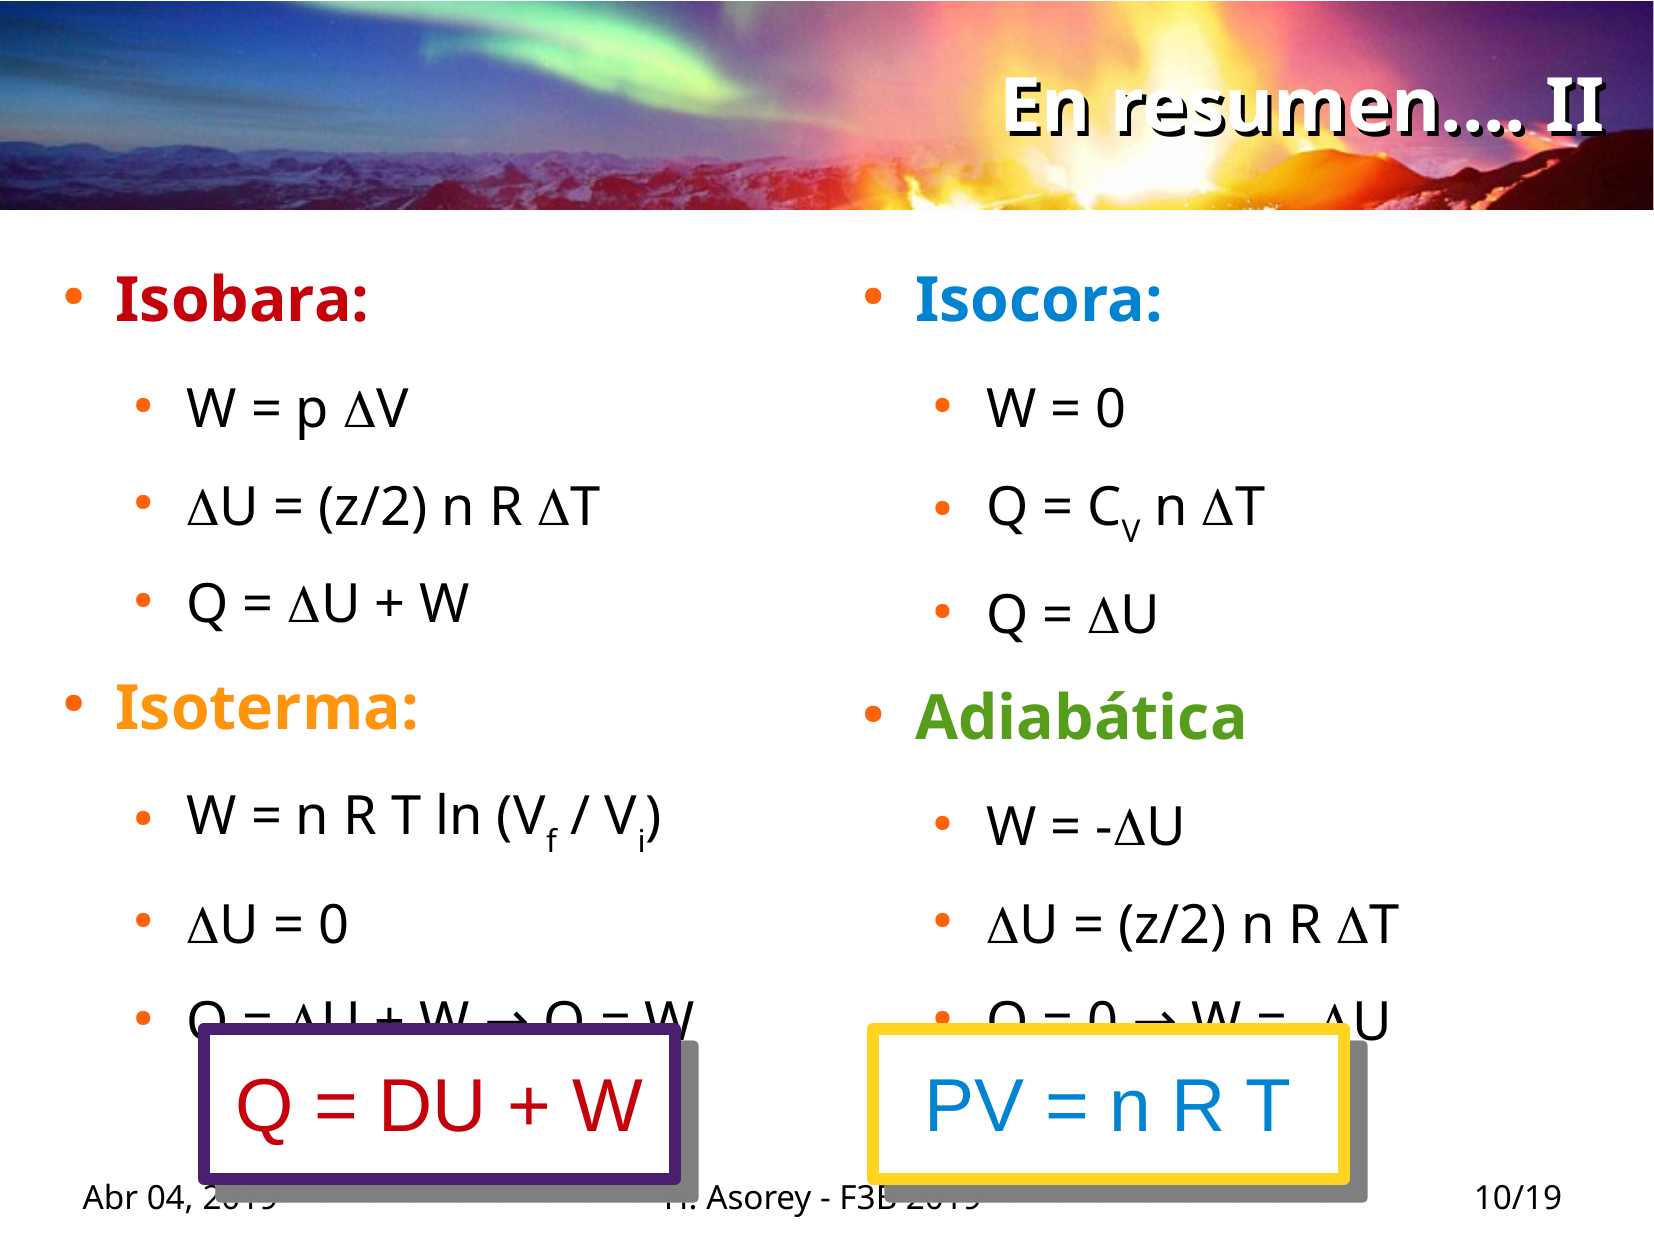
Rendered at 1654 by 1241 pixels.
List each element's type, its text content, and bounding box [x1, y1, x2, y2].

picture [0, 1, 1654, 210]
title En resumen.... II [45, 15, 1606, 191]
list Isobara: W = p DV DU = (z/2) n R DT Q = DU + W Isoterma: W = n R T ln (Vf / Vi) DU = 0 Q = DU + W → Q = W [45, 255, 807, 1156]
list Isocora: W = 0 Q = CV n DT Q = DU Adiabática W = -DU DU = (z/2) n R DT Q = 0 → W = -DU [844, 255, 1606, 1156]
text_box Q = DU + W [203, 1028, 675, 1179]
text_box PV = n R T [872, 1028, 1344, 1179]
